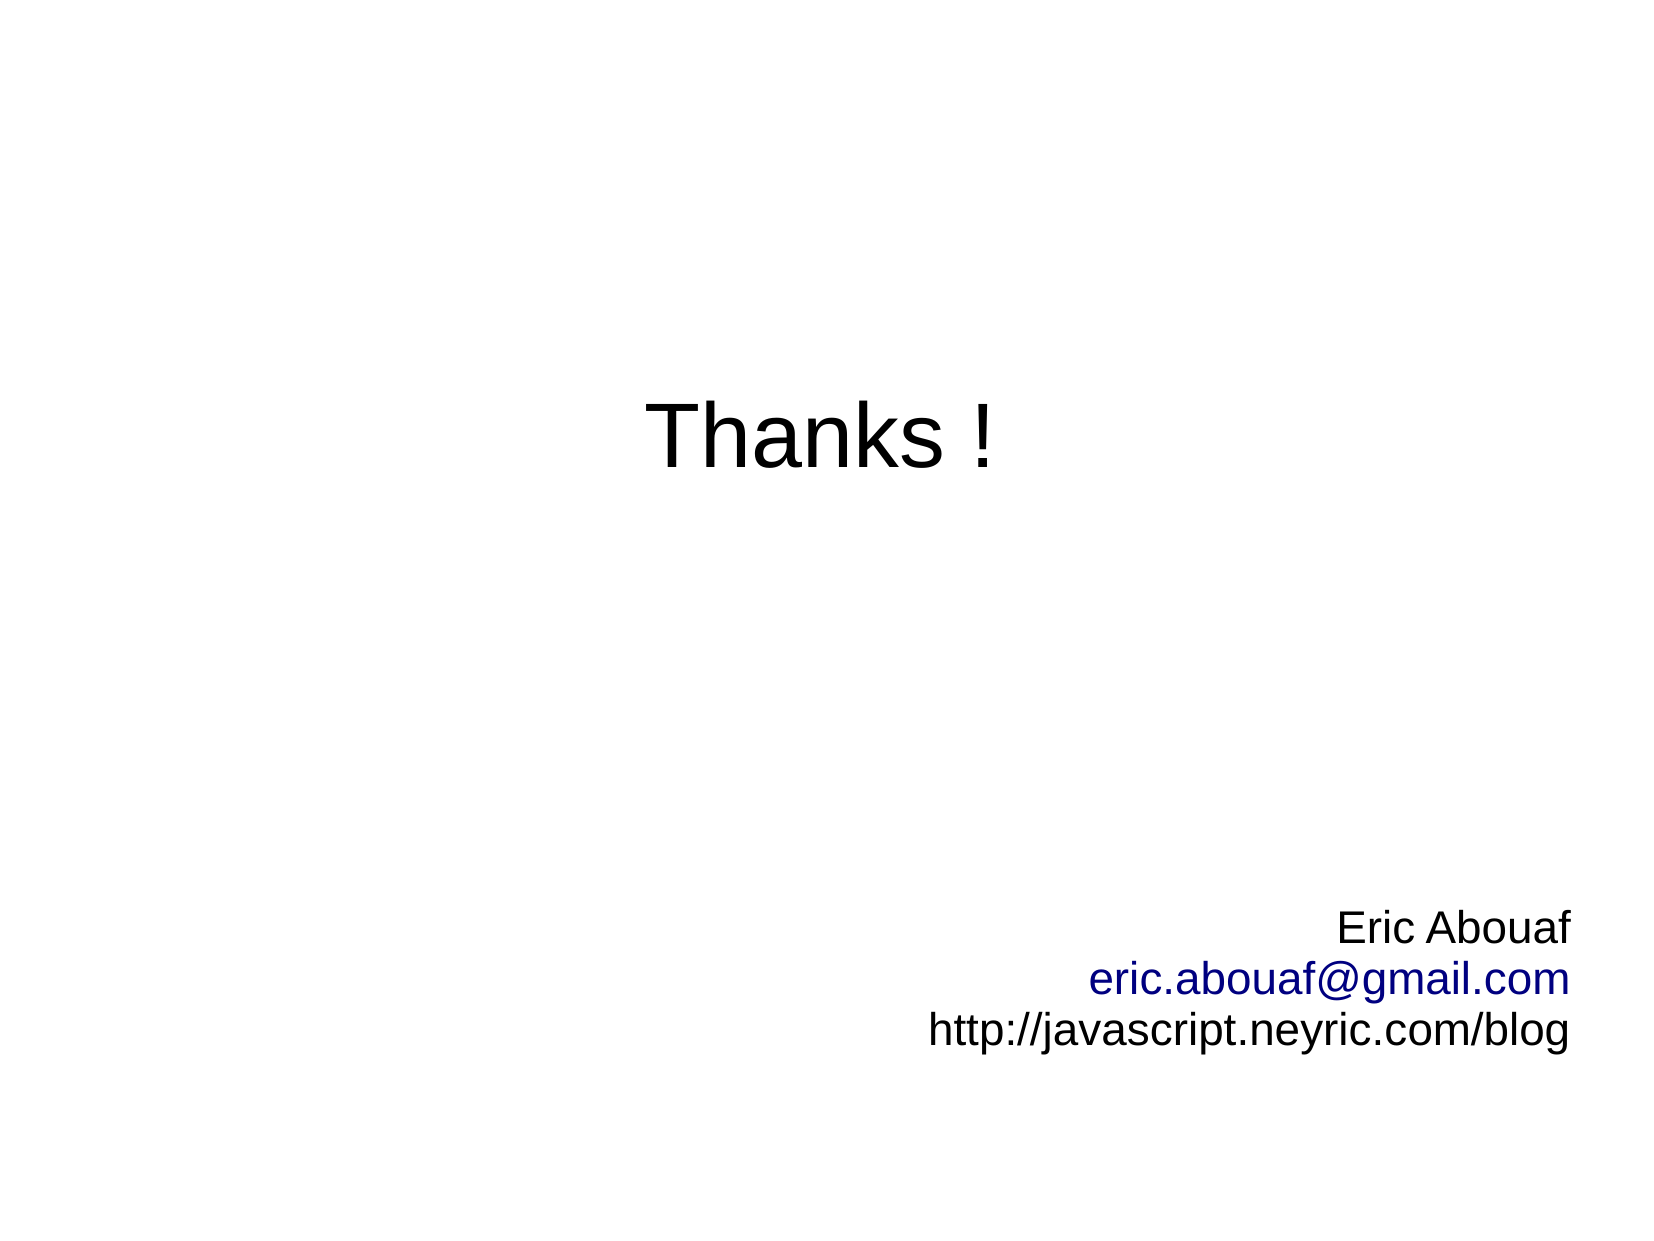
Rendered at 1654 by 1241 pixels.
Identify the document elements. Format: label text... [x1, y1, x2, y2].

title Thanks ! [76, 339, 1565, 532]
subtitle Eric Abouaf eric.abouaf@gmail.com http://javascript.neyric.com/blog [856, 856, 1571, 1102]
